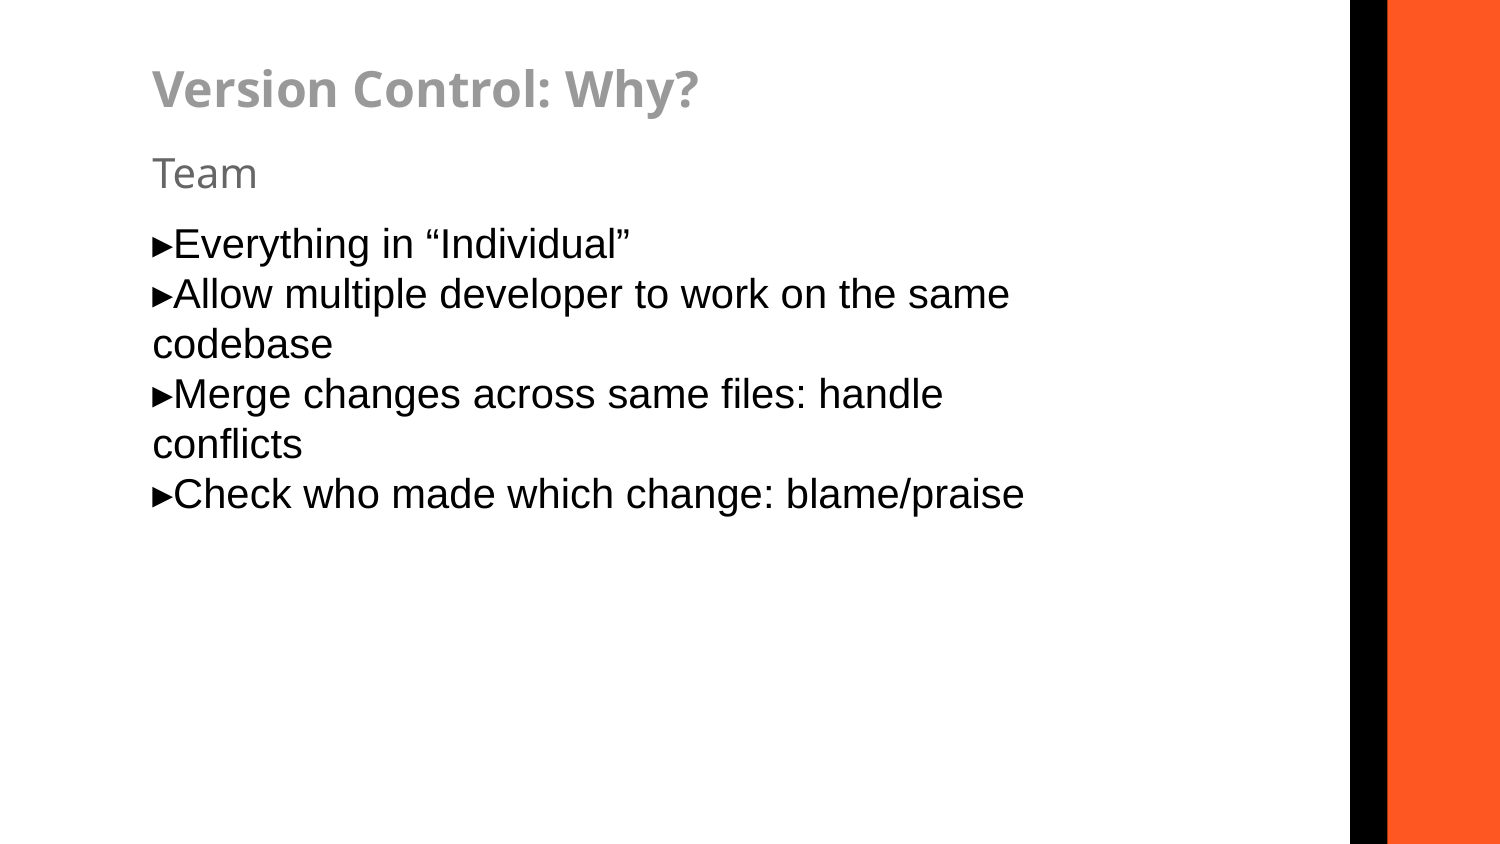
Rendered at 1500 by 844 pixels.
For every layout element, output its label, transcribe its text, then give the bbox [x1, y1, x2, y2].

text_box Team Everything in “Individual” Allow multiple developer to work on the same codebase Merge changes across same files: handle conflicts Check who made which change: blame/praise [137, 132, 1118, 618]
text_box Version Control: Why? [137, 52, 1011, 132]
